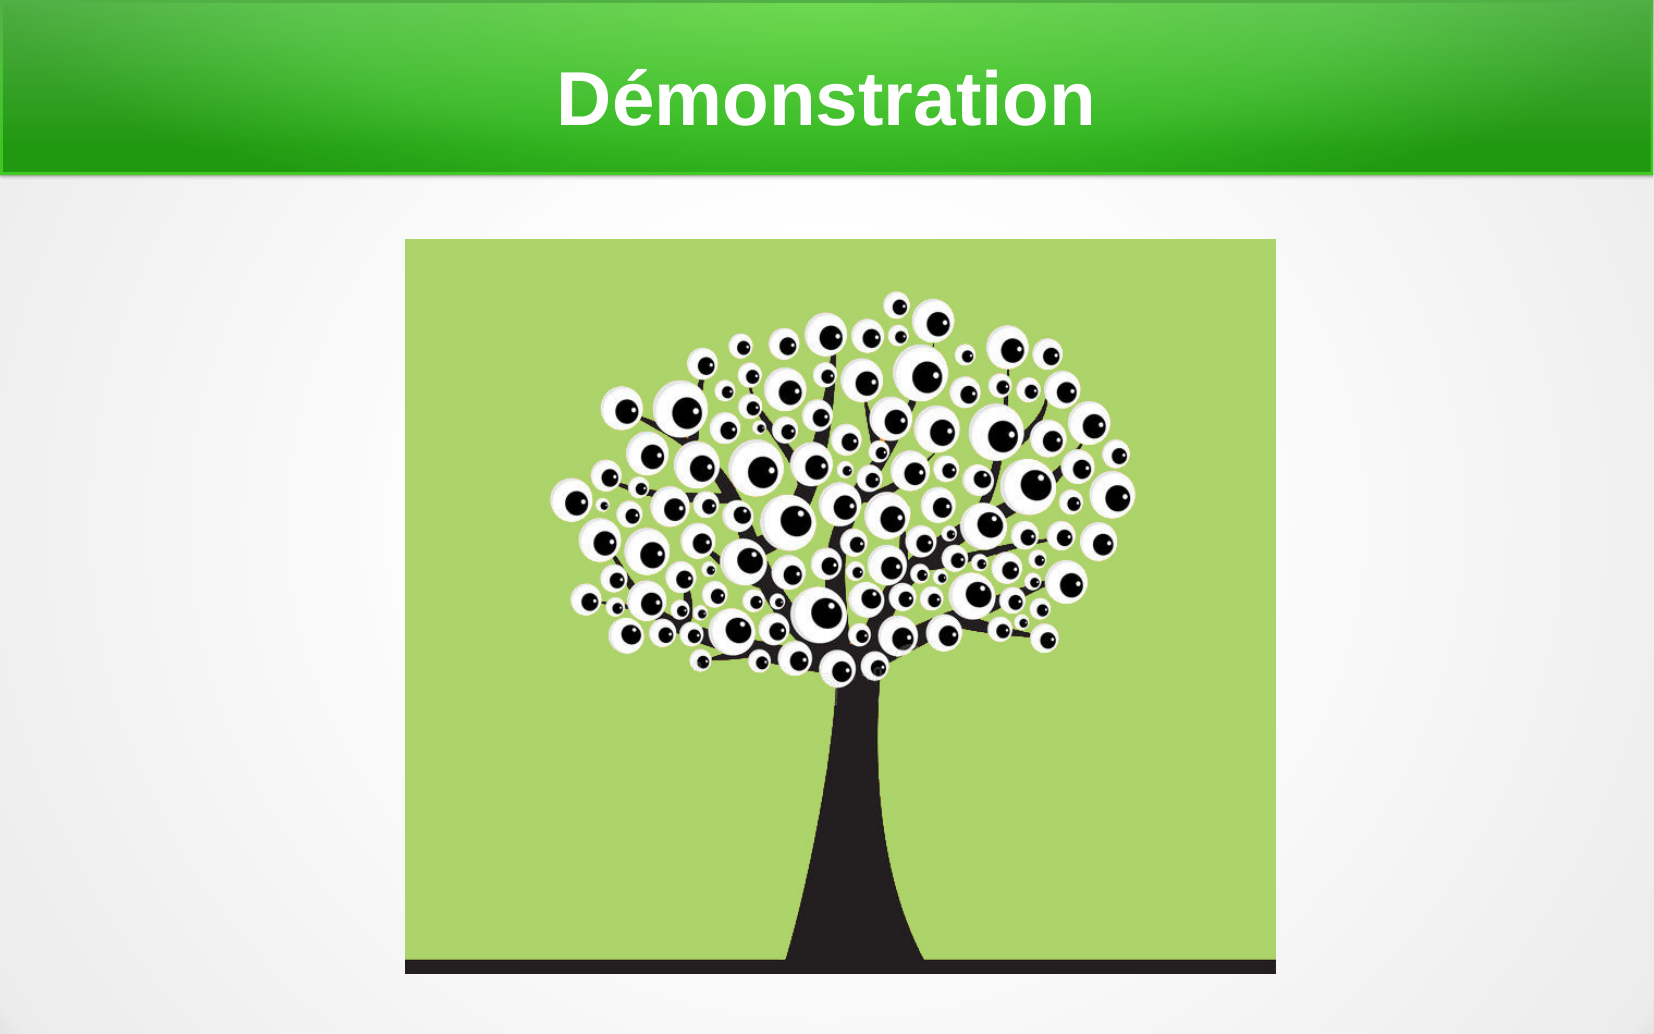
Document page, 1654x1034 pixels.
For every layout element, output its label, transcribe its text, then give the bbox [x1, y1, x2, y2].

title Démonstration [82, 39, 1571, 158]
picture [405, 239, 1276, 975]
